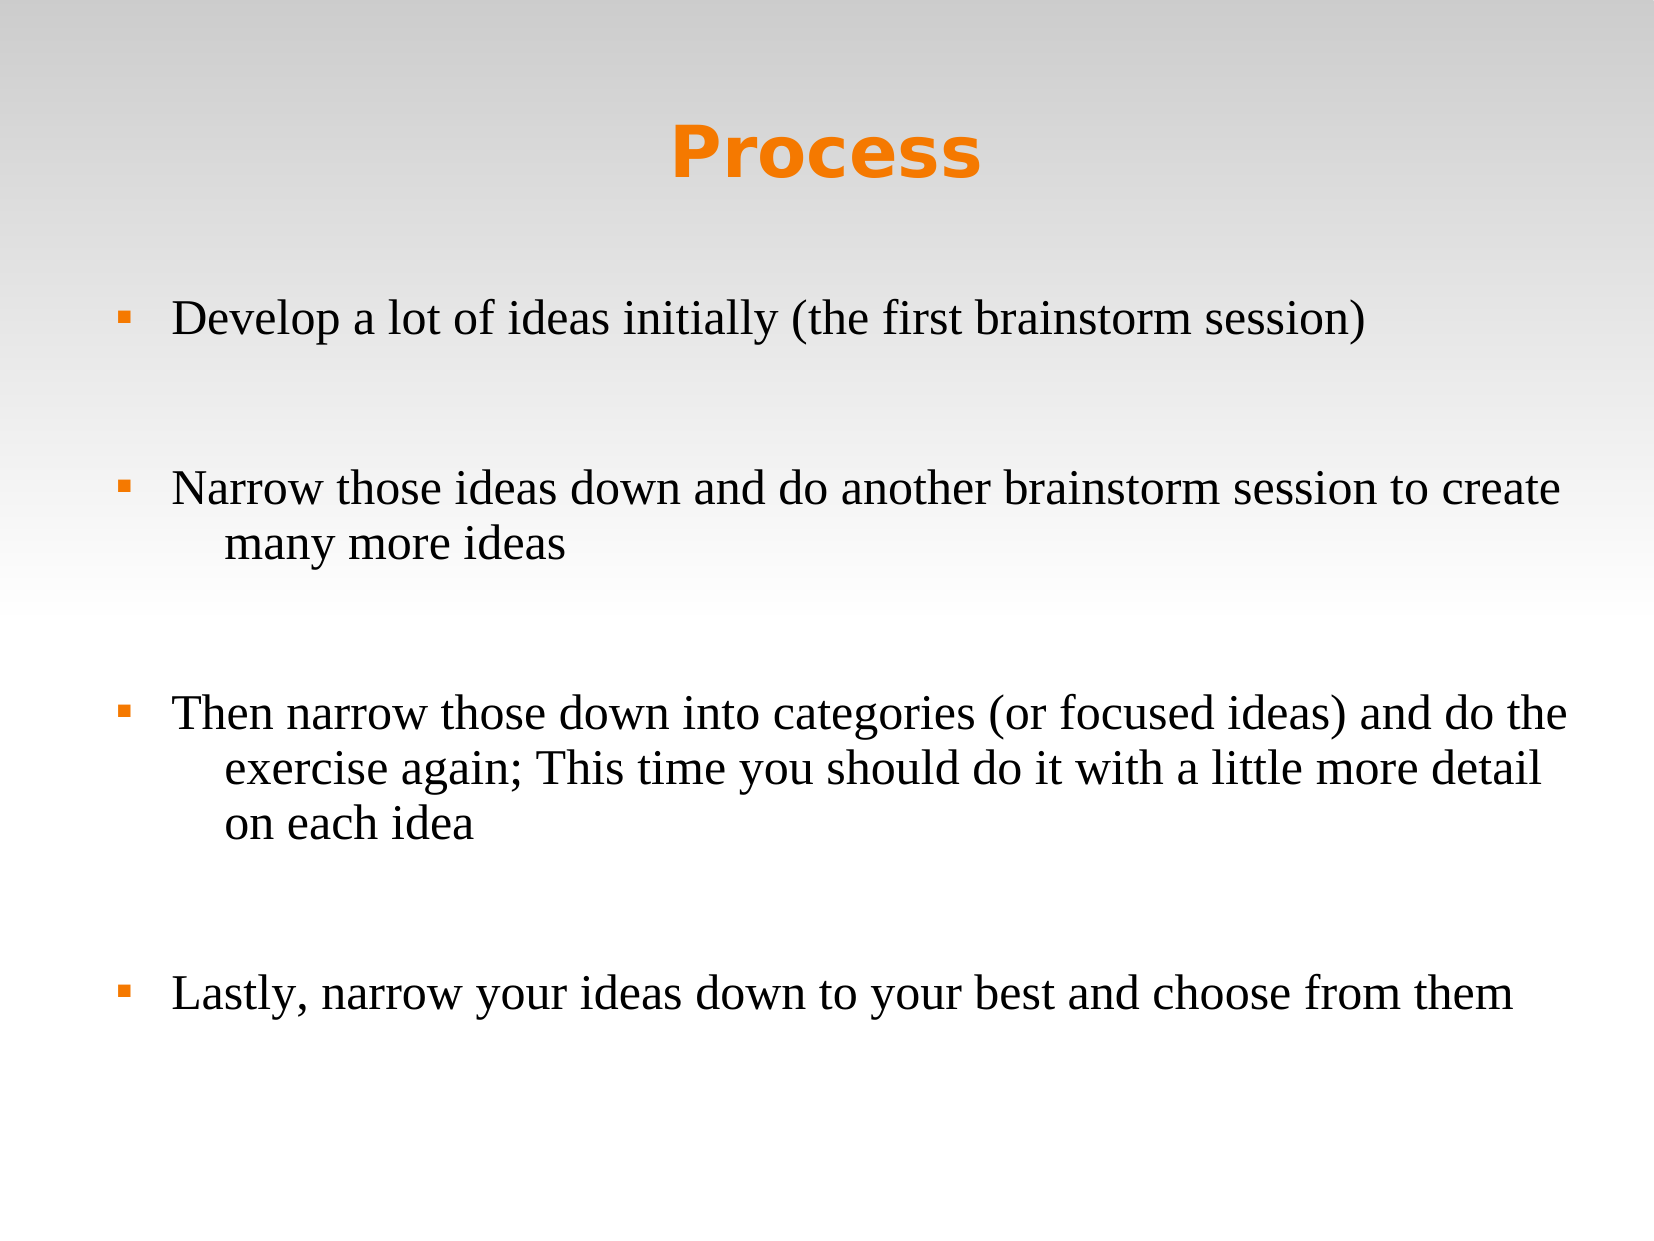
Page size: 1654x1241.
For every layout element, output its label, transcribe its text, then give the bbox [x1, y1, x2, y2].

title Process [82, 49, 1571, 257]
list Develop a lot of ideas initially (the first brainstorm session) Narrow those ideas down and do another brainstorm session to create many more ideas Then narrow those down into categories (or focused ideas) and do the exercise again; This time you should do it with a little more detail on each idea Lastly, narrow your ideas down to your best and choose from them [82, 290, 1571, 1109]
